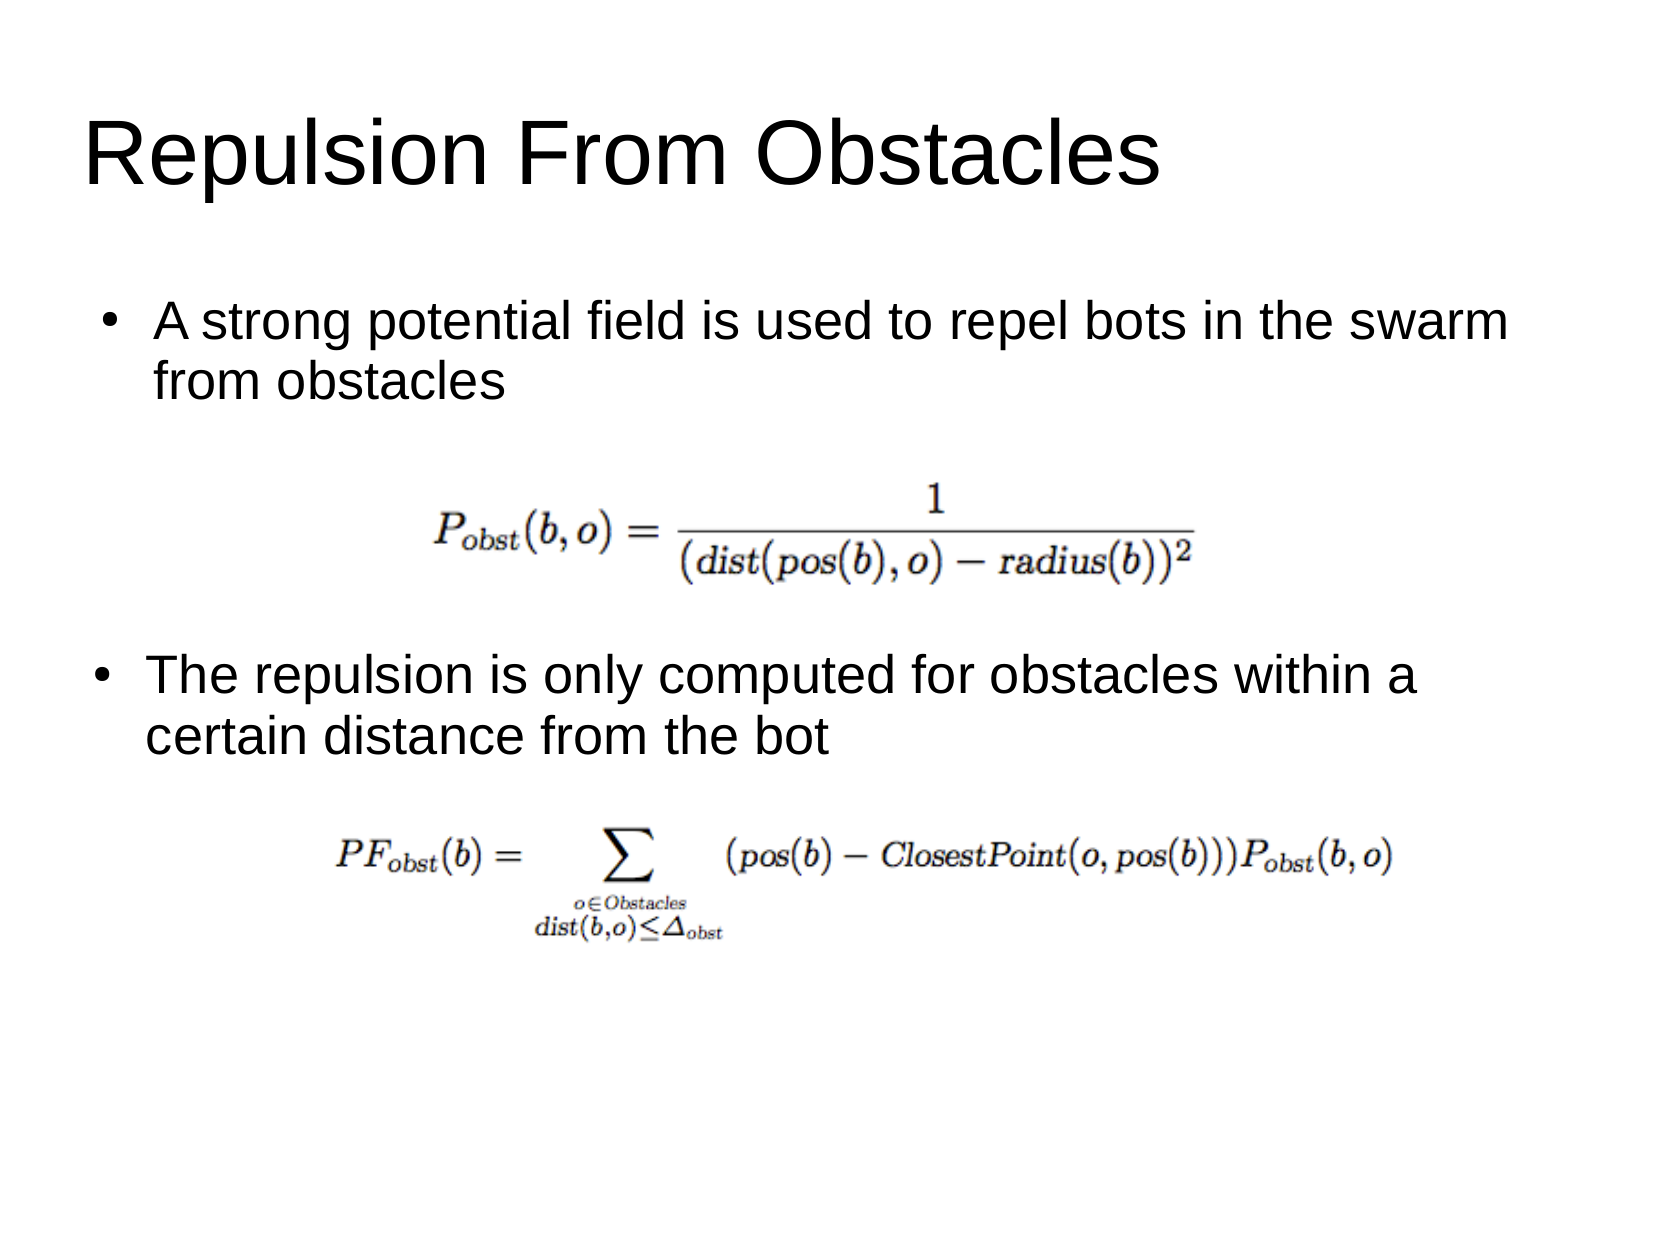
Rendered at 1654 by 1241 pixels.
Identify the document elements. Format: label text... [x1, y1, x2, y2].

list A strong potential field is used to repel bots in the swarm from obstacles [82, 290, 1571, 611]
title Repulsion From Obstacles [82, 49, 1571, 257]
picture [315, 809, 1396, 961]
picture [420, 479, 1201, 611]
list The repulsion is only computed for obstacles within a certain distance from the bot [75, 645, 1564, 811]
